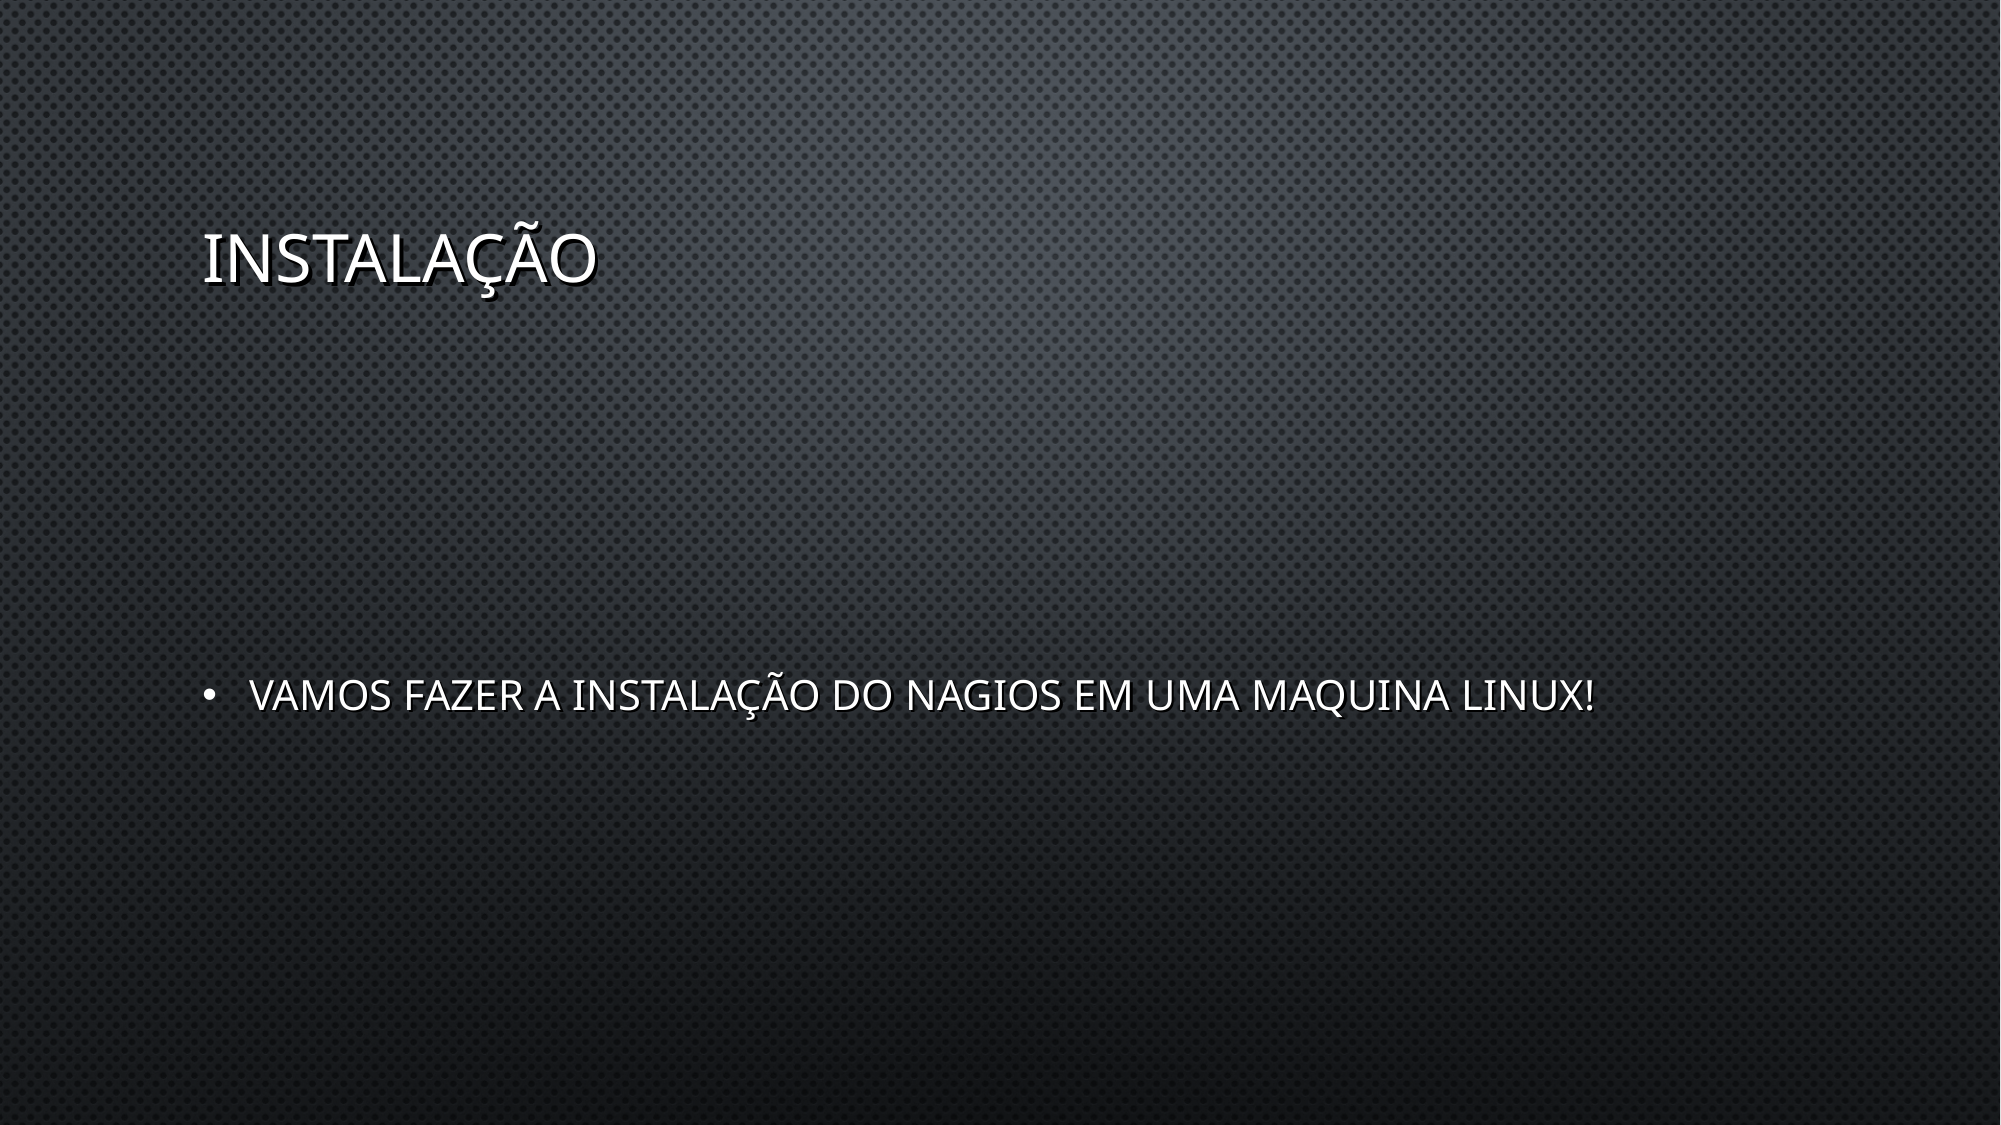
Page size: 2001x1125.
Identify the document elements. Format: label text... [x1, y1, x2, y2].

list Vamos fazer a instalação do Nagios em uma maquina linux! [187, 437, 1813, 950]
title Instalação [187, 99, 1813, 413]
